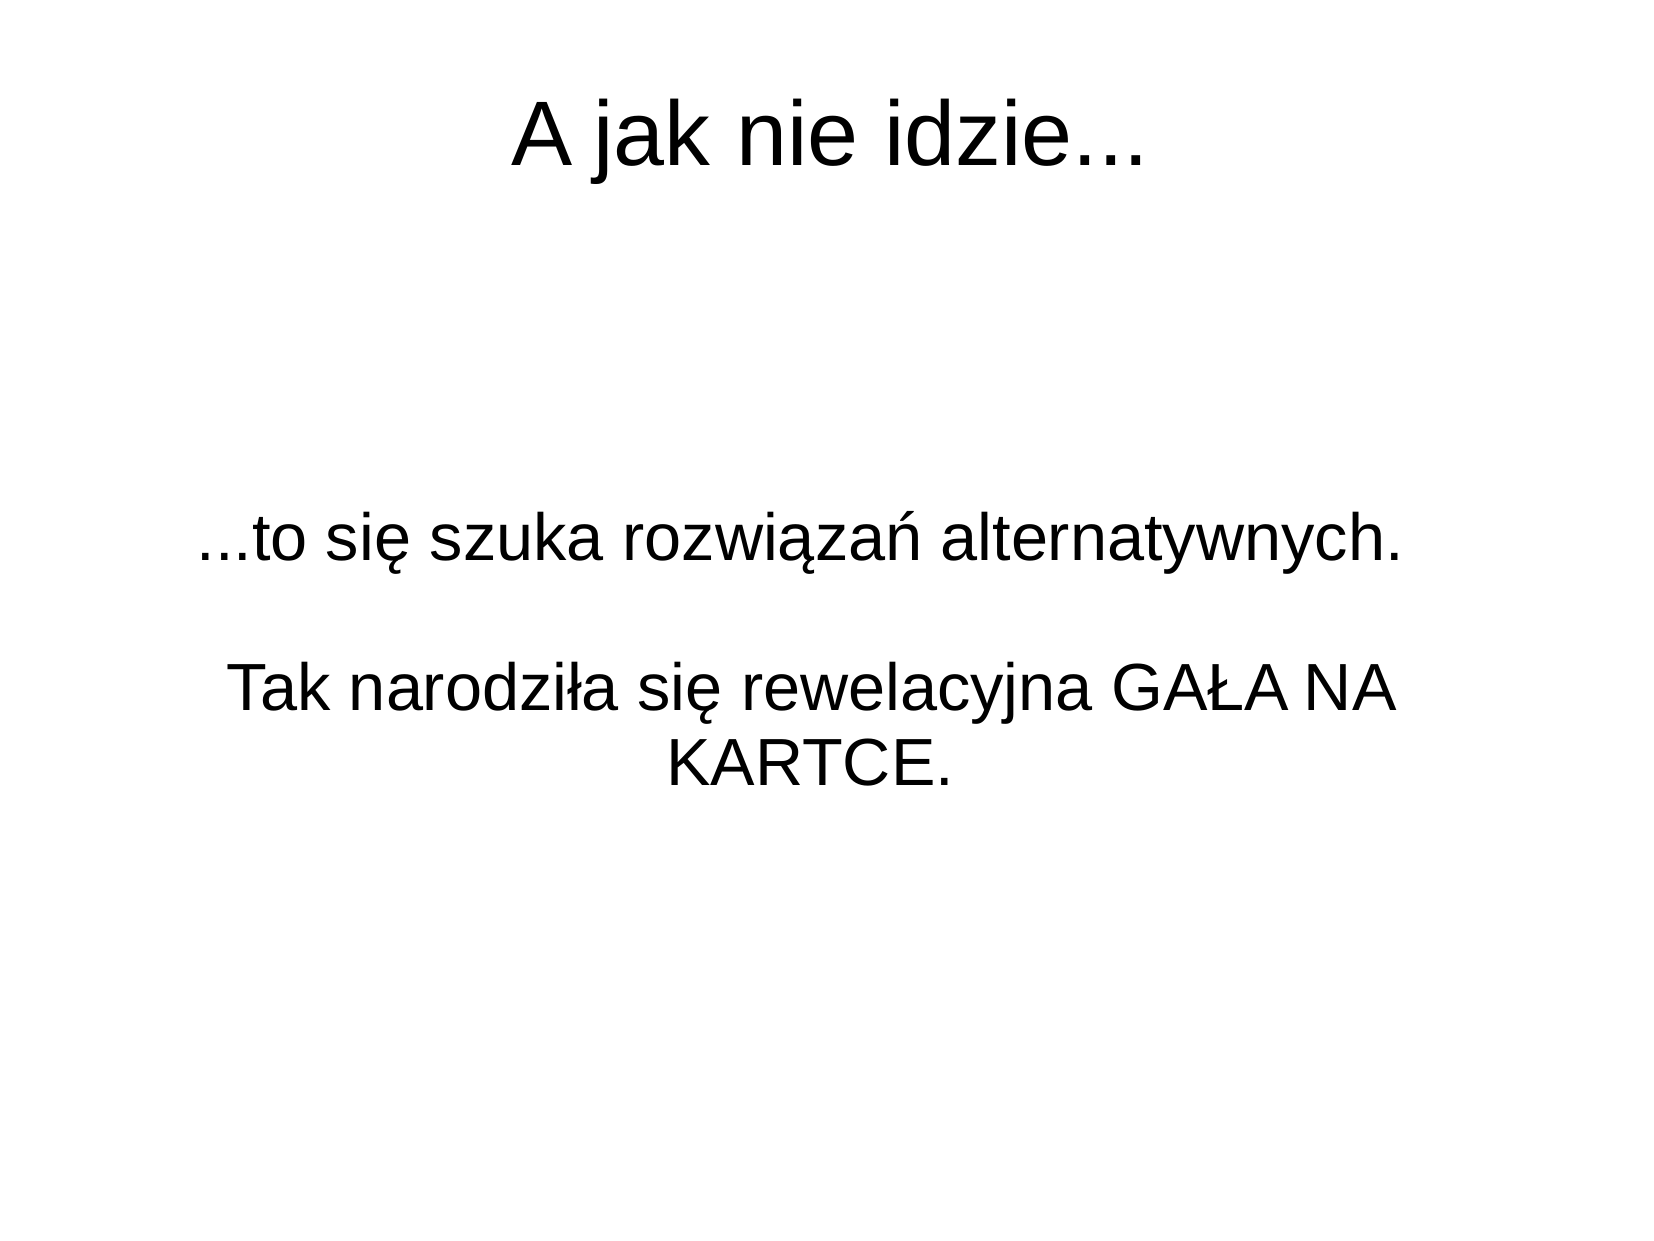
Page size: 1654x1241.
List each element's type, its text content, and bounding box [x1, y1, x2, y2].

subtitle ...to się szuka rozwiązań alternatywnych. Tak narodziła się rewelacyjna GAŁA NA KARTCE. [82, 290, 1538, 1010]
title A jak nie idzie... [86, 30, 1576, 238]
